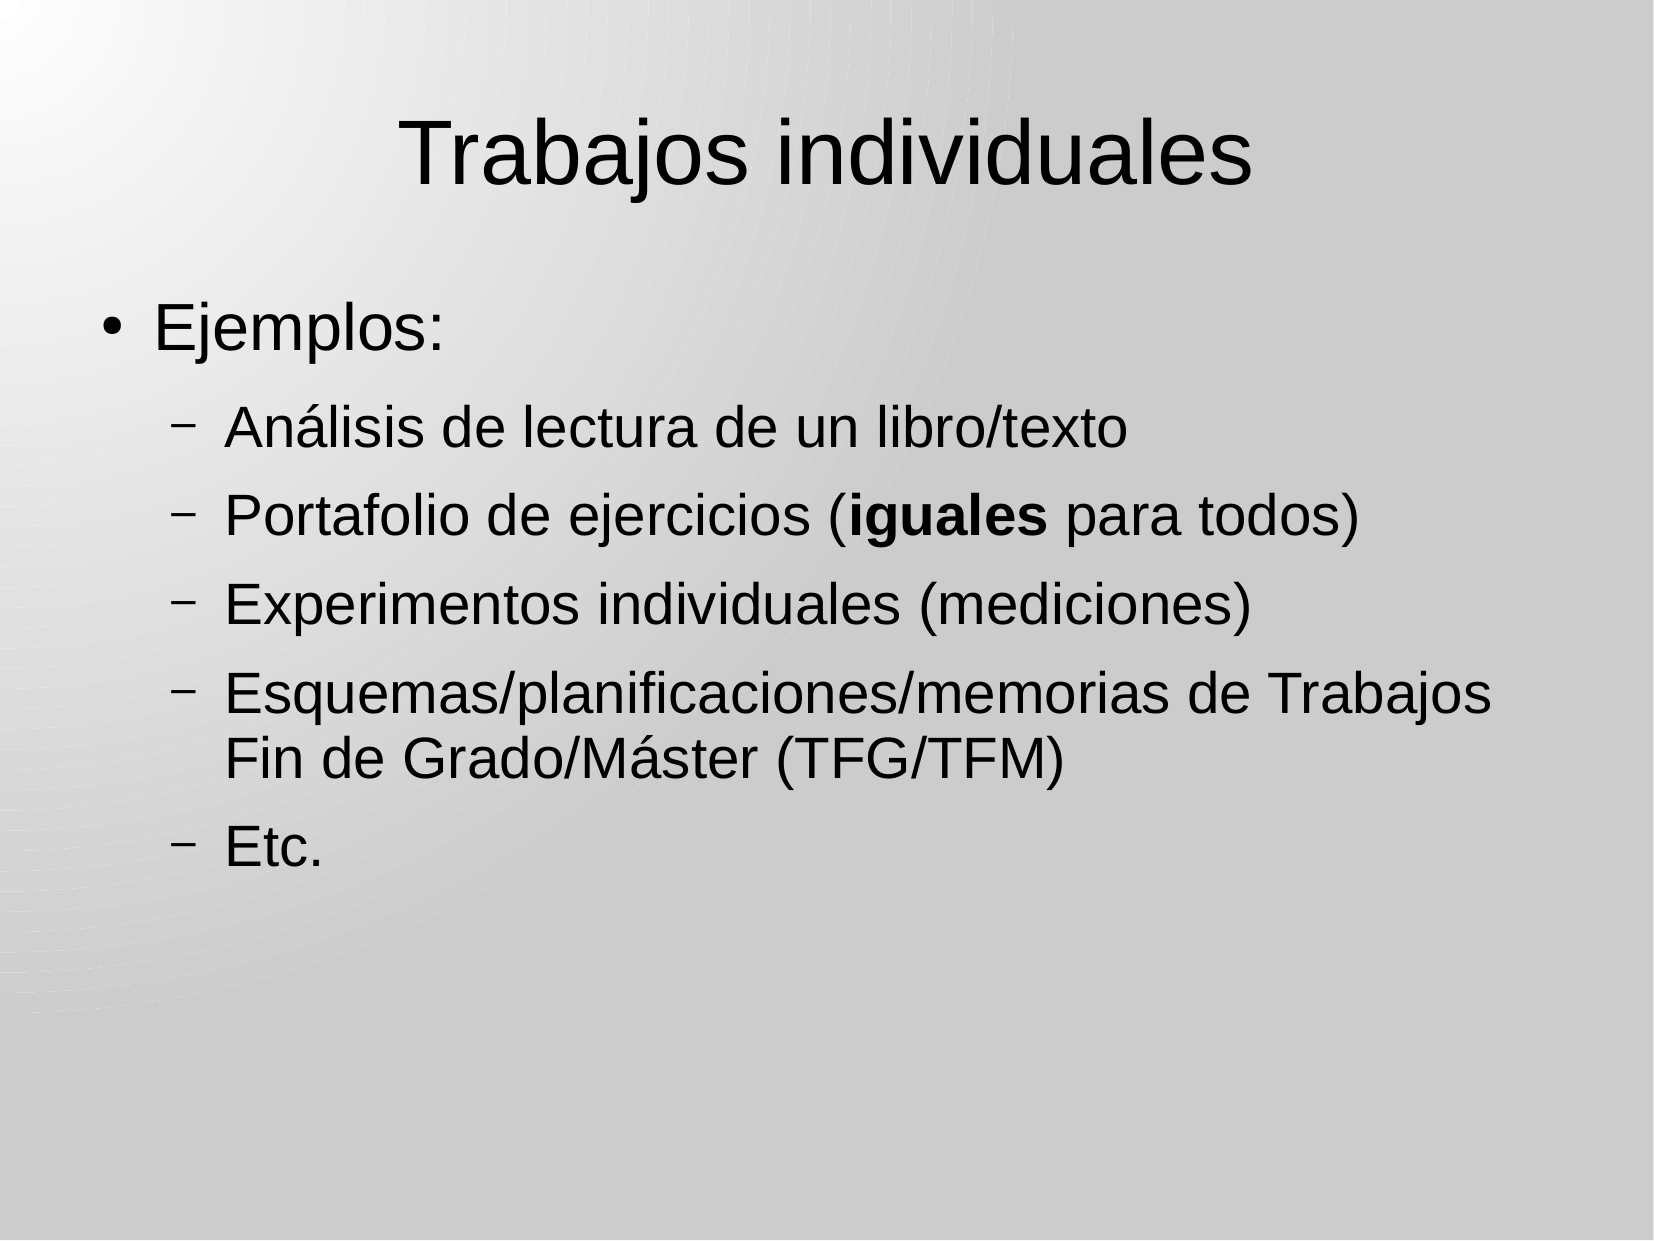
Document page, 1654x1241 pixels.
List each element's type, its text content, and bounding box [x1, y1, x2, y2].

list Ejemplos: Análisis de lectura de un libro/texto Portafolio de ejercicios (iguales para todos) Experimentos individuales (mediciones) Esquemas/planificaciones/memorias de Trabajos Fin de Grado/Máster (TFG/TFM) Etc. [82, 290, 1538, 1109]
title Trabajos individuales [82, 49, 1571, 257]
